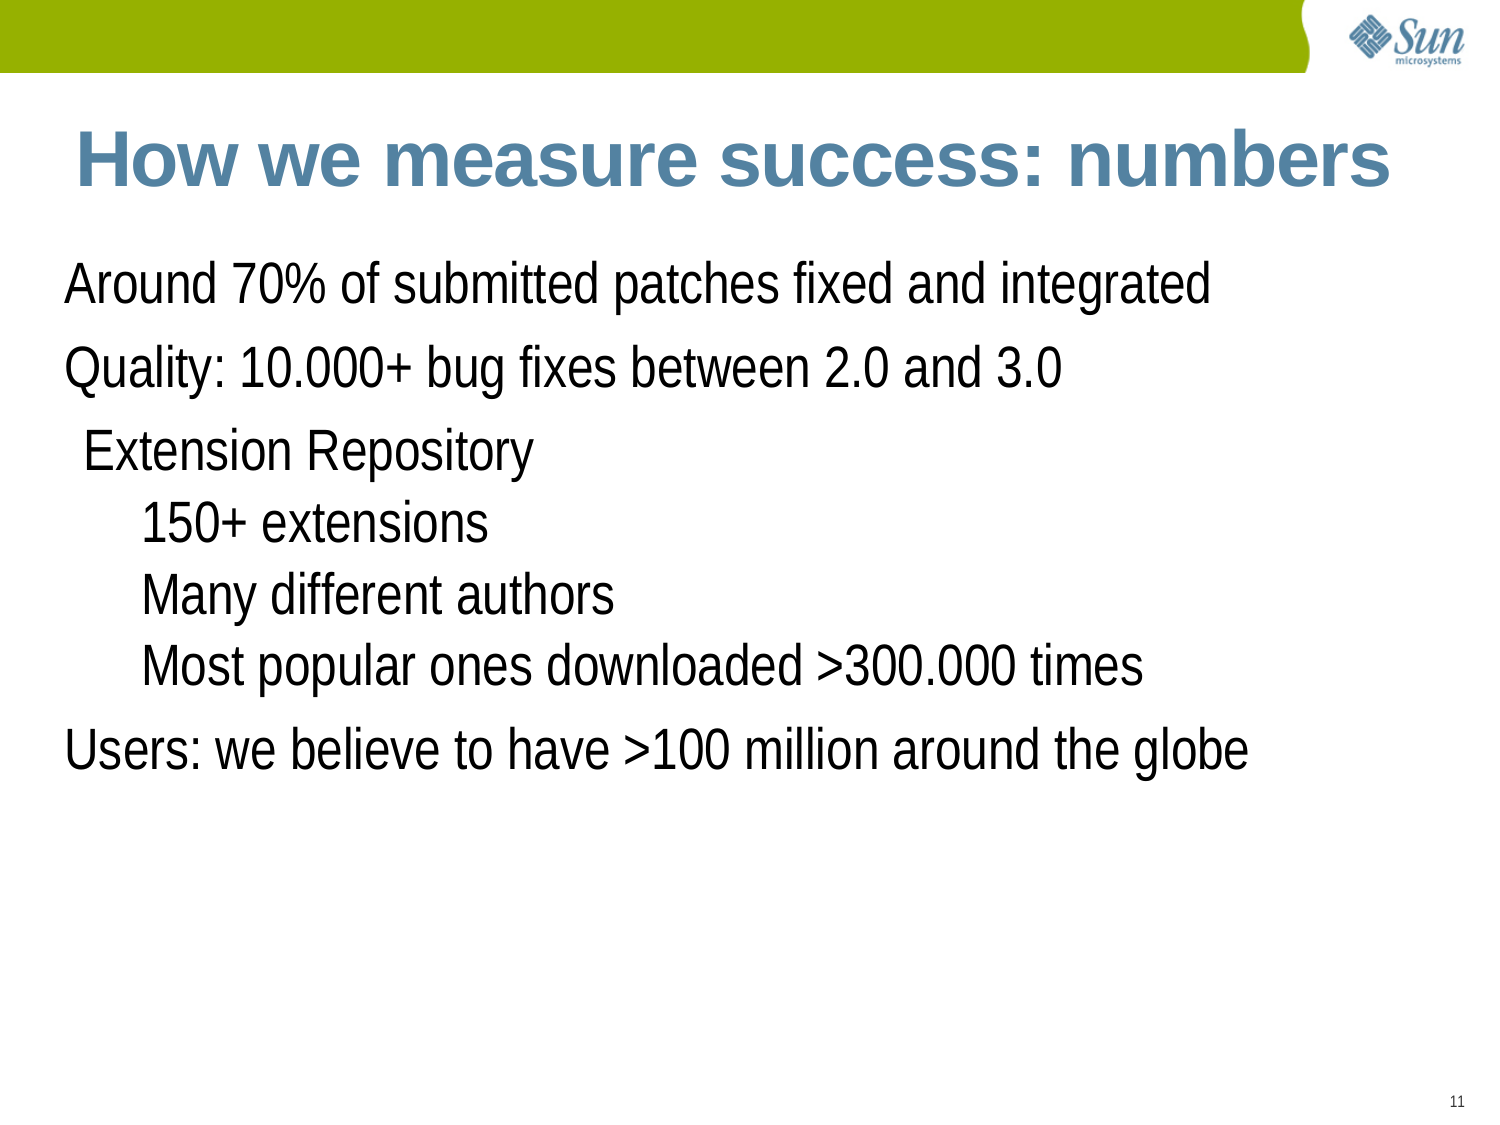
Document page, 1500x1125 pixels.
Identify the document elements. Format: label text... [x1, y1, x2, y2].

list Around 70% of submitted patches fixed and integrated Quality: 10.000+ bug fixes between 2.0 and 3.0 Extension Repository 150+ extensions Many different authors Most popular ones downloaded >300.000 times Users: we believe to have >100 million around the globe [64, 258, 1459, 1112]
picture [0, 0, 1500, 73]
title How we measure success: numbers [75, 123, 1437, 227]
